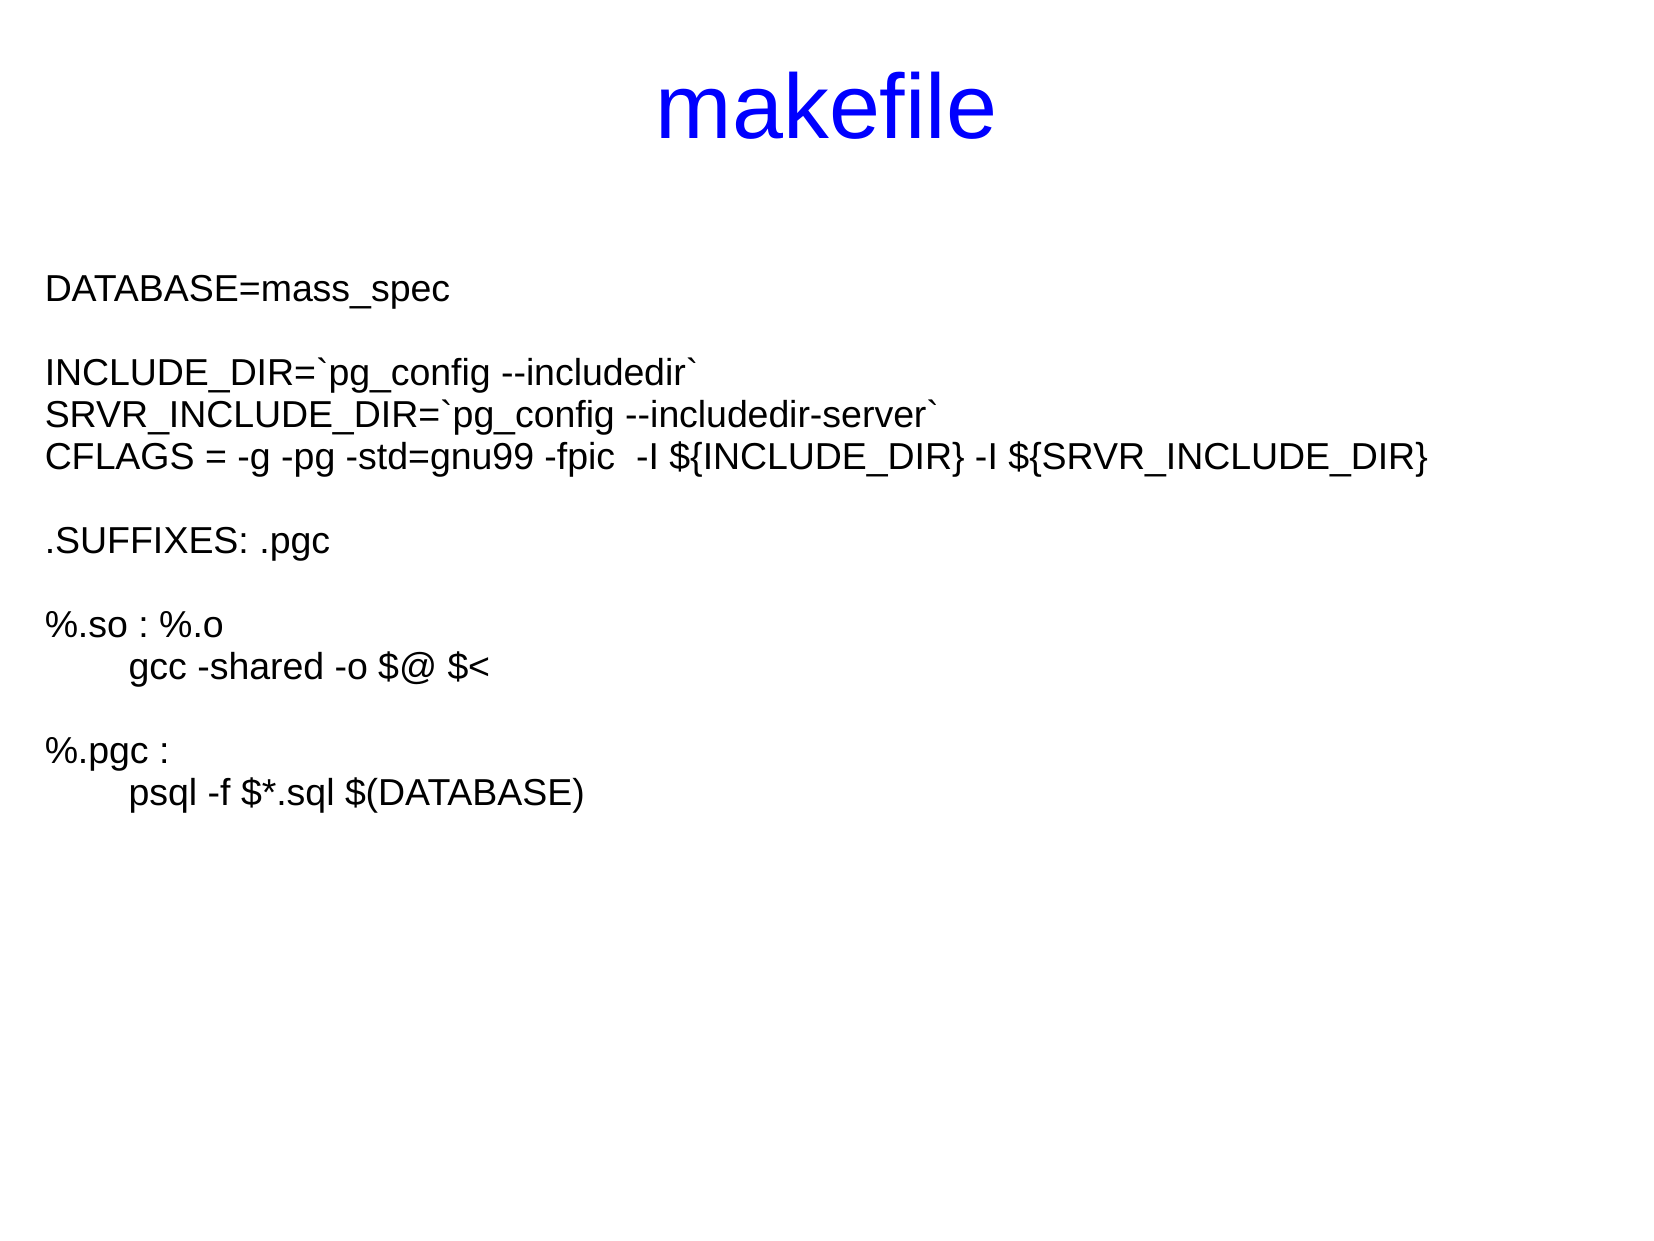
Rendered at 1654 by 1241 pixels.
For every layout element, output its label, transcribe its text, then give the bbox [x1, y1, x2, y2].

text_box DATABASE=mass_spec INCLUDE_DIR=`pg_config --includedir` SRVR_INCLUDE_DIR=`pg_config --includedir-server` CFLAGS = -g -pg -std=gnu99 -fpic -I ${INCLUDE_DIR} -I ${SRVR_INCLUDE_DIR} .SUFFIXES: .pgc %.so : %.o gcc -shared -o $@ $< %.pgc : psql -f $*.sql $(DATABASE) [30, 260, 1598, 948]
title makefile [82, 49, 1571, 166]
